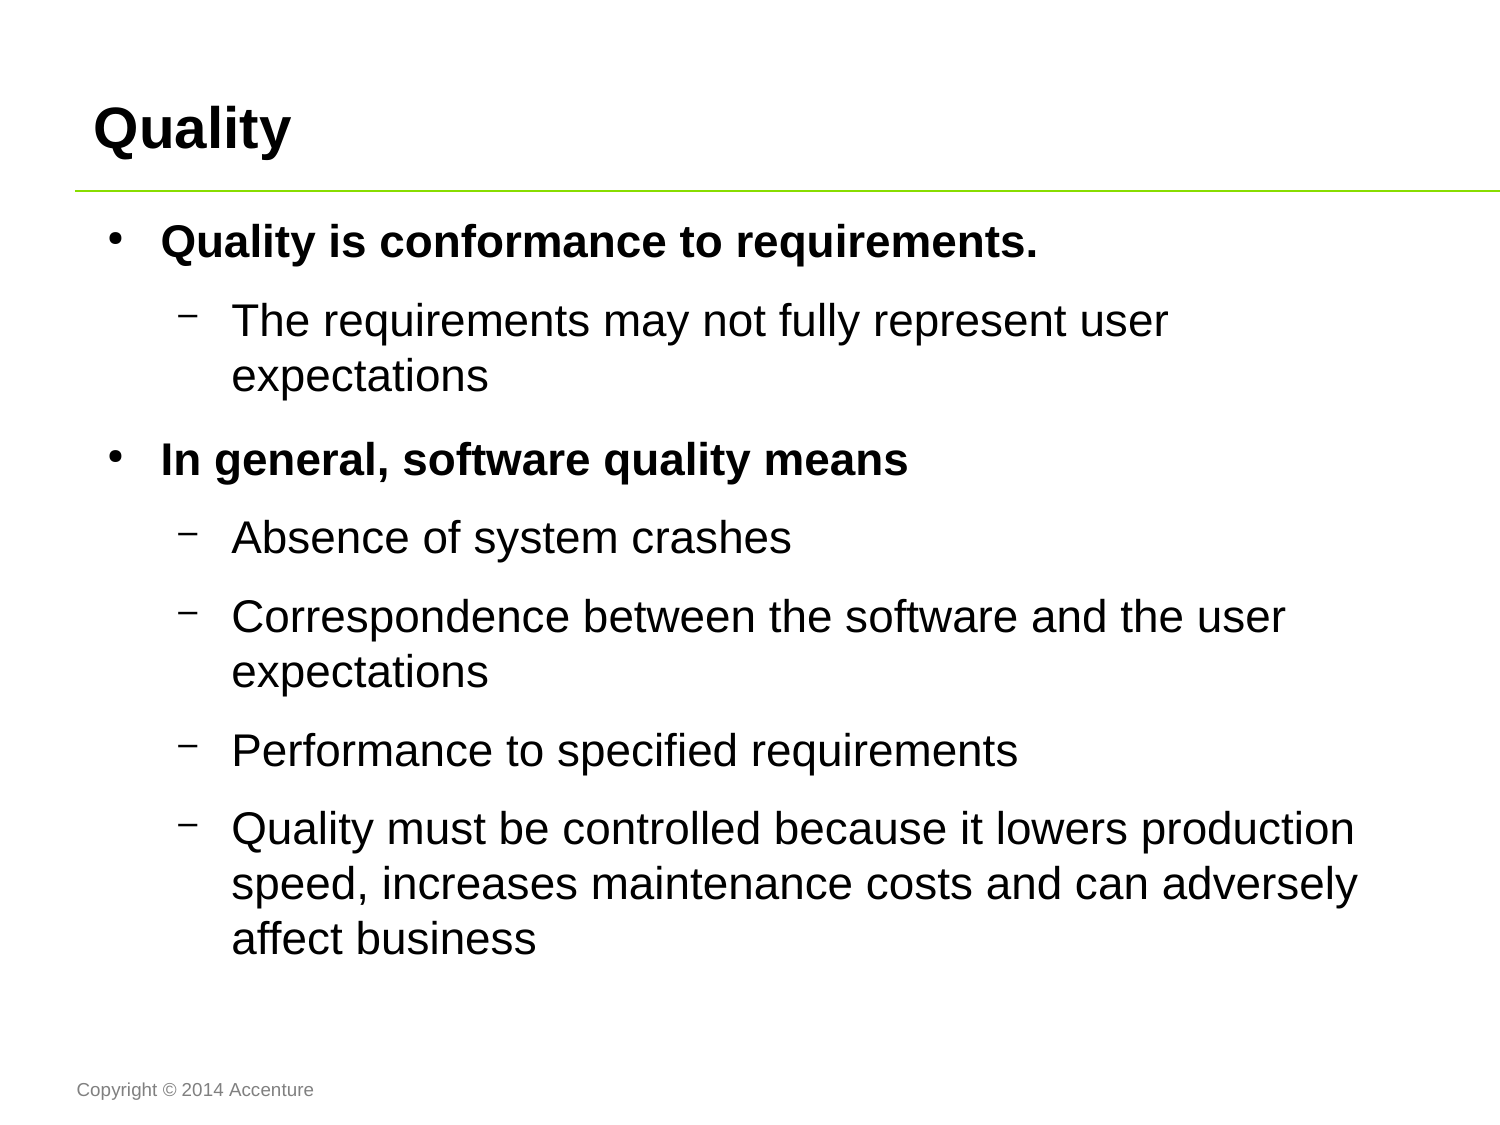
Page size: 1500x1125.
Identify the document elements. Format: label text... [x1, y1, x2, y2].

list Quality is conformance to requirements. The requirements may not fully represent user expectations In general, software quality means Absence of system crashes Correspondence between the software and the user expectations Performance to specified requirements Quality must be controlled because it lowers production speed, increases maintenance costs and can adversely affect business [75, 204, 1395, 1075]
title Quality [43, 59, 1394, 192]
